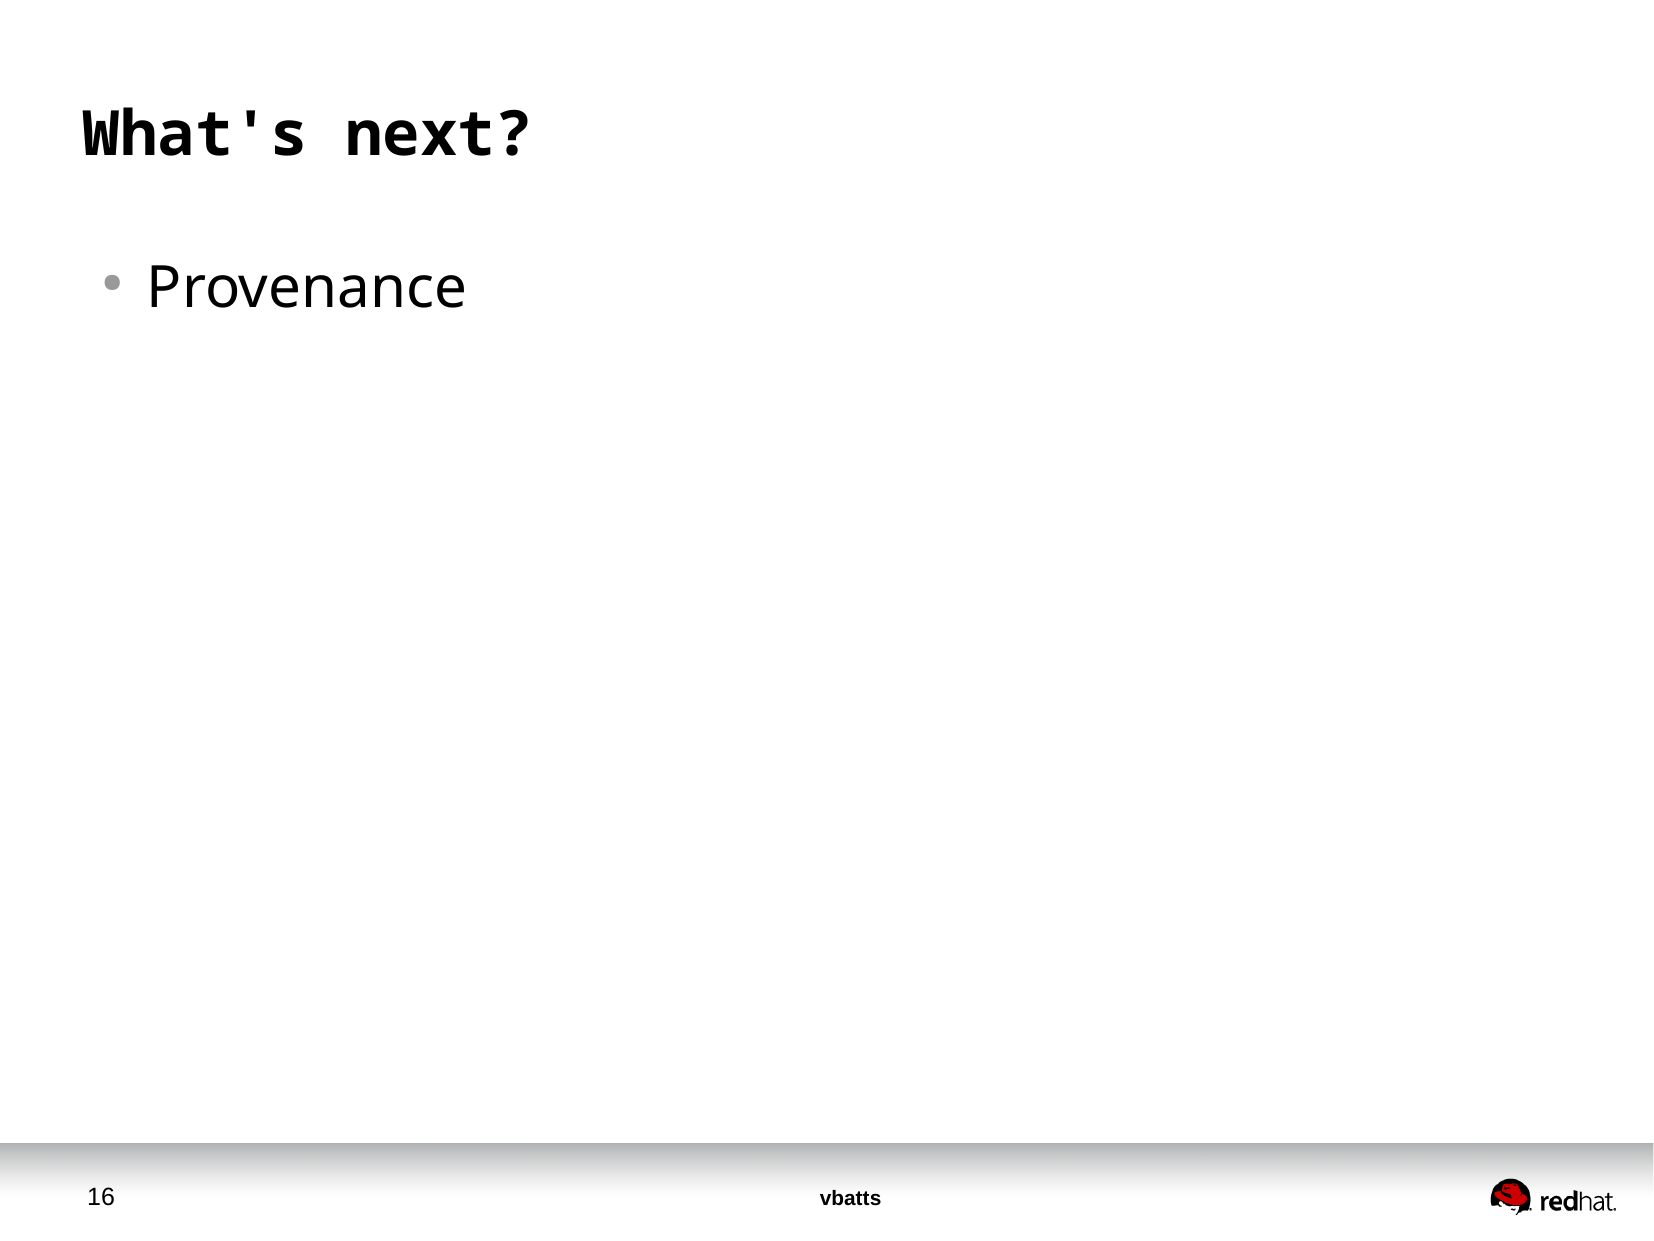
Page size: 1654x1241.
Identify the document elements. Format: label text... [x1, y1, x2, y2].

list Provenance [86, 244, 1576, 1039]
title What's next? [82, 37, 1571, 226]
picture [0, 1143, 1654, 1241]
